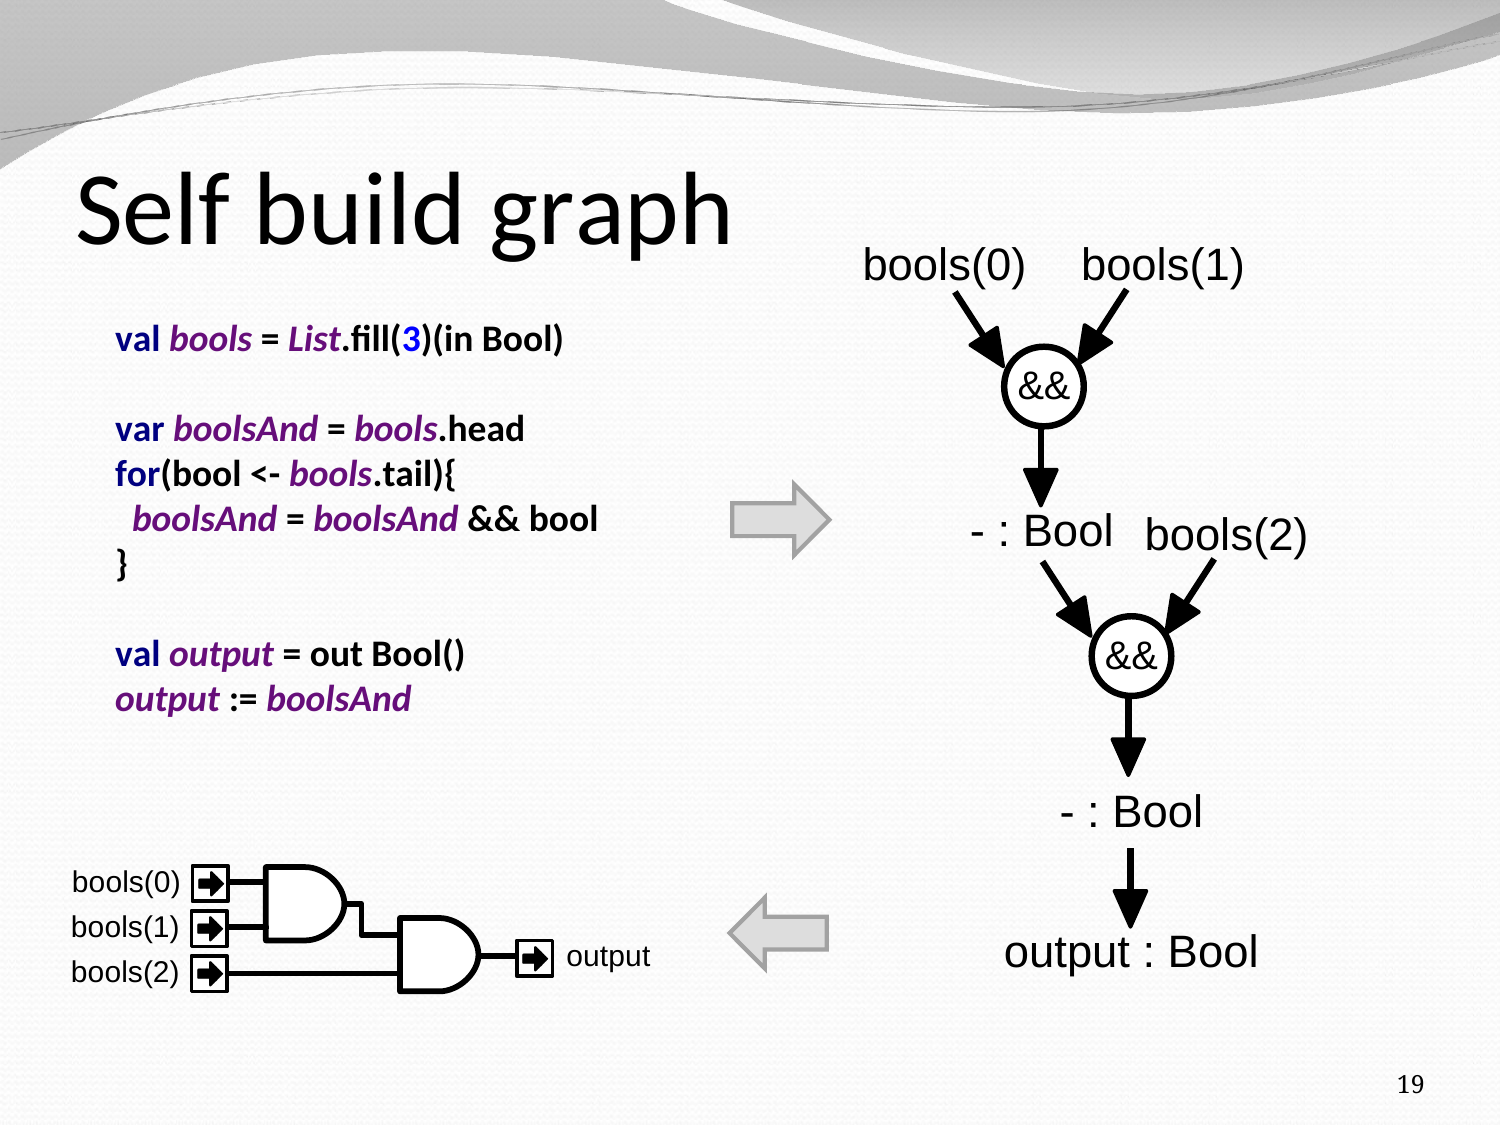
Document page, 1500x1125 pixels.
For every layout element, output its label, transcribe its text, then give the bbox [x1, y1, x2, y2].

title Self build graph [75, 78, 1426, 266]
picture [0, 0, 1500, 1125]
text_box [732, 484, 830, 556]
text_box val bools = List.fill(3)(in Bool) var boolsAnd = bools.head for(bool <- bools.tail){ boolsAnd = boolsAnd && bool } val output = out Bool() output := boolsAnd [100, 307, 656, 772]
text_box [729, 897, 827, 969]
text_box <numéro> [1299, 1042, 1426, 1103]
